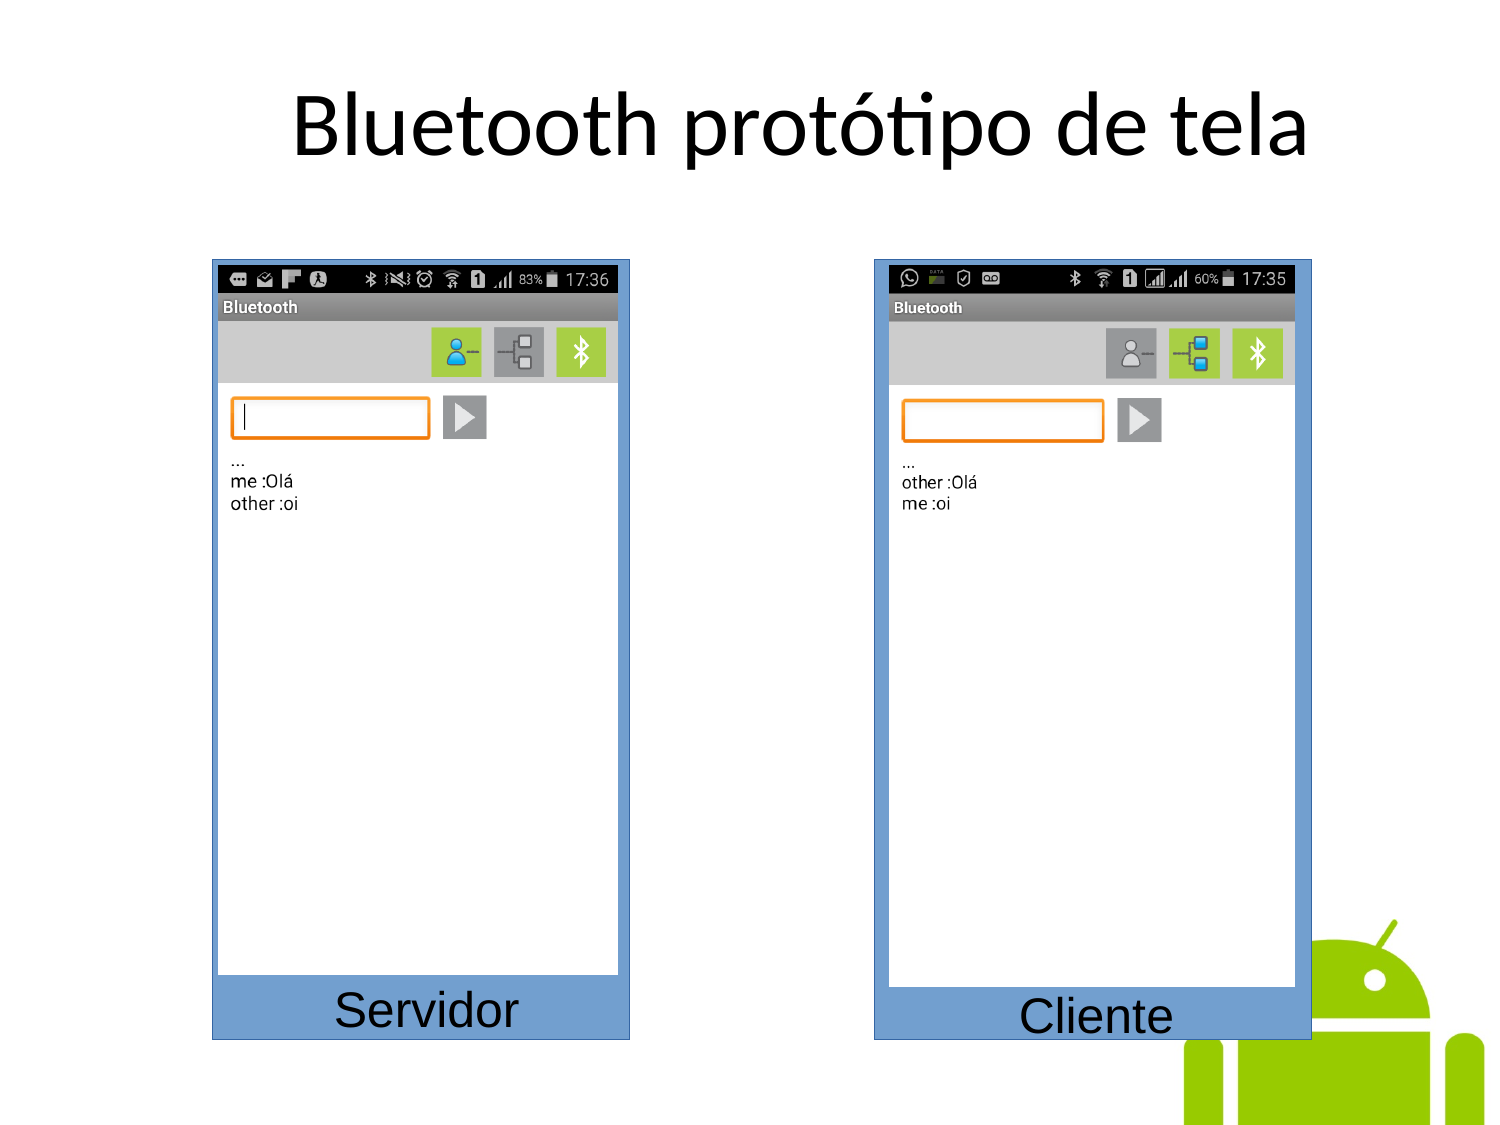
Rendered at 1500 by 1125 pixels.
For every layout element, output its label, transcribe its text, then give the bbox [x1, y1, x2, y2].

text_box Servidor [318, 974, 535, 1046]
picture [1163, 919, 1500, 1125]
title Bluetooth protótipo de tela [126, 25, 1477, 213]
picture [218, 265, 618, 975]
text_box [212, 259, 630, 1040]
picture [889, 265, 1295, 987]
text_box [874, 259, 1312, 1040]
text_box Cliente [1003, 980, 1189, 1052]
